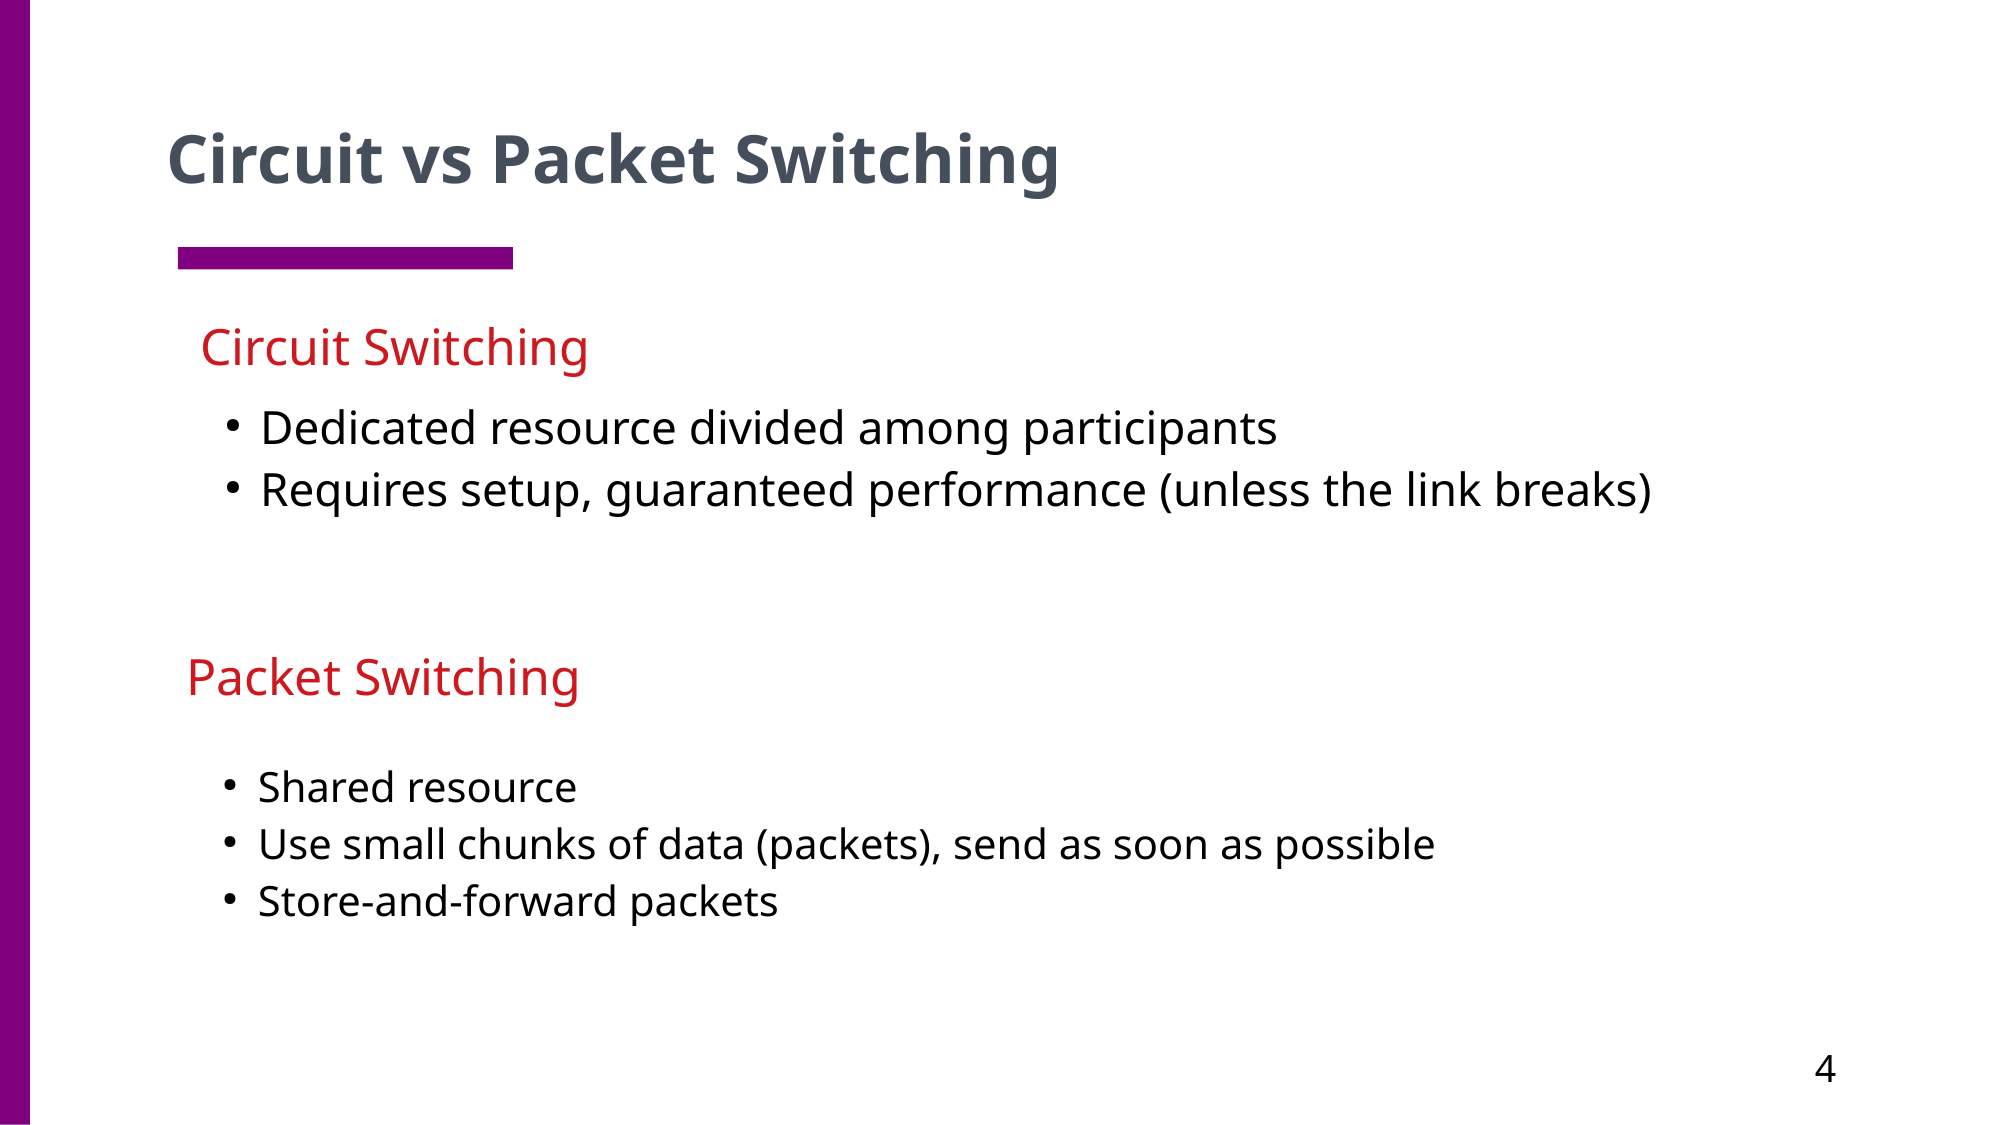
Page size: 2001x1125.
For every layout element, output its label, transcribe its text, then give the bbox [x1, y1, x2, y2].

text_box Circuit vs Packet Switching [151, 0, 1849, 212]
text_box Circuit Switching [150, 304, 589, 380]
text_box Packet Switching [135, 634, 582, 710]
text_box Shared resource Use small chunks of data (packets), send as soon as possible Store-and-forward packets [207, 750, 1550, 918]
text_box Dedicated resource divided among participants Requires setup, guaranteed performance (unless the link breaks) [210, 387, 1768, 515]
